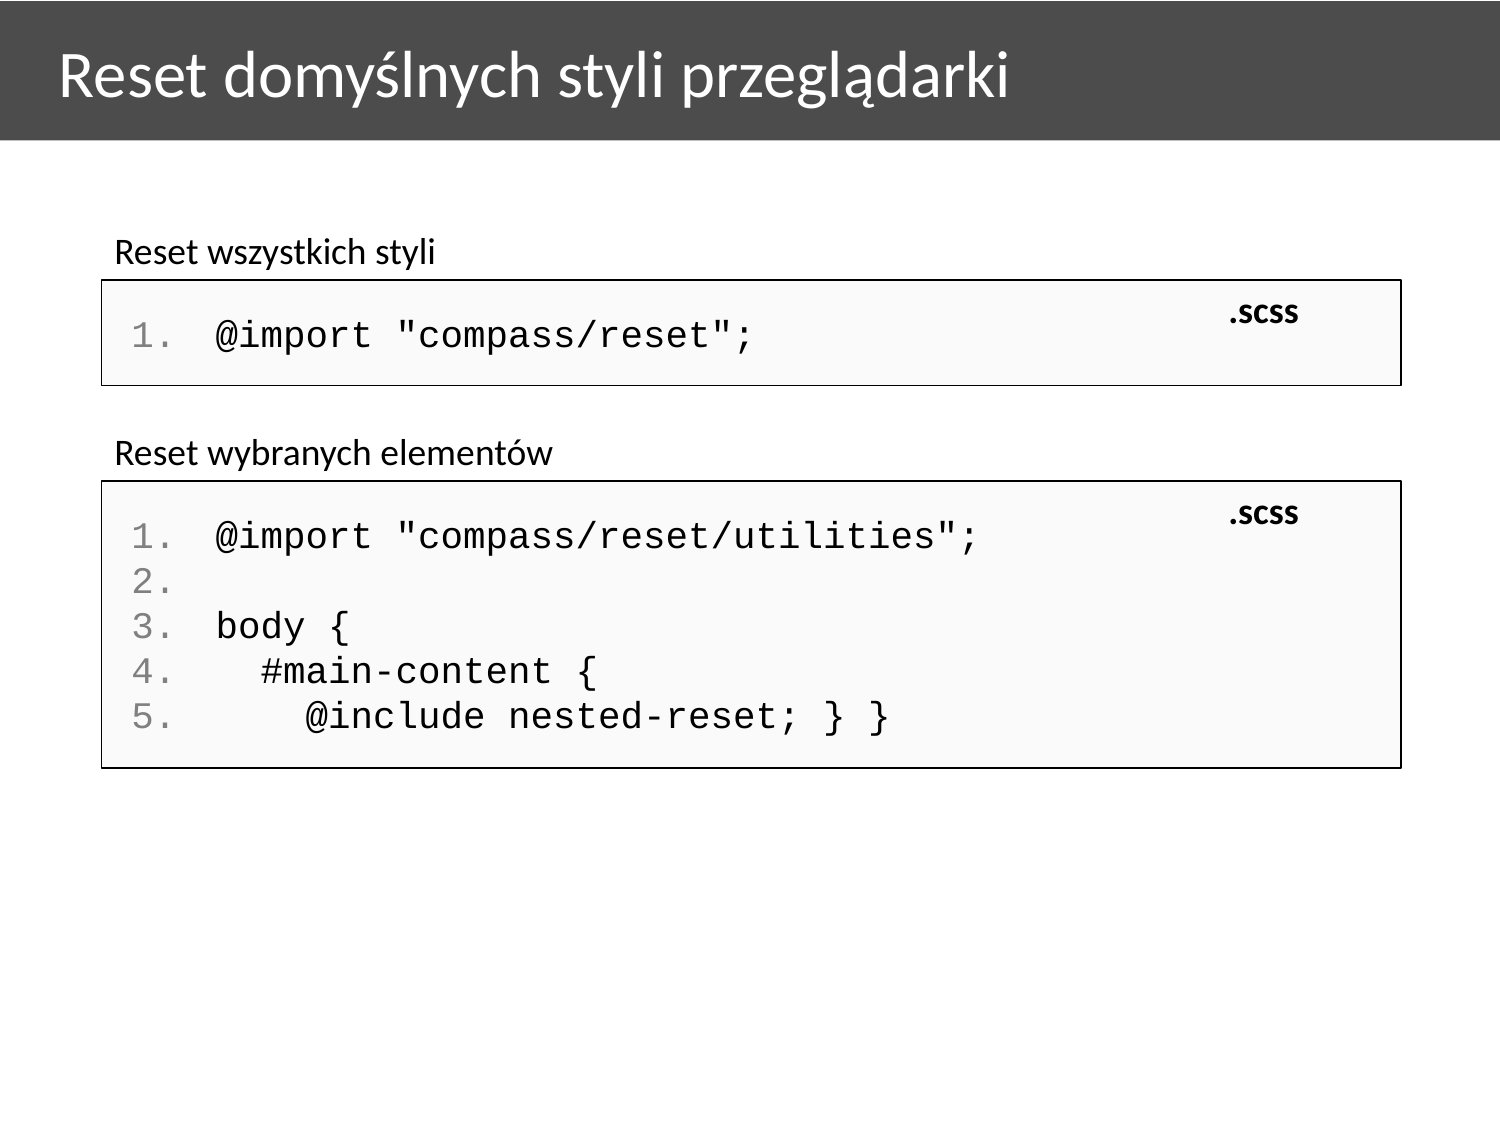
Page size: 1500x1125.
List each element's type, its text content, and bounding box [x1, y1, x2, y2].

text_box @import "compass/reset/utilities"; body { #main-content { @include nested-reset; } } [101, 481, 1401, 768]
text_box Reset wybranych elementów [99, 420, 891, 482]
text_box Reset domyślnych styli przeglądarki [0, 1, 1500, 140]
text_box .scss [1213, 479, 1403, 541]
text_box @import "compass/reset"; [101, 280, 1401, 386]
text_box Reset wszystkich styli [99, 219, 891, 281]
text_box .scss [1213, 278, 1403, 340]
